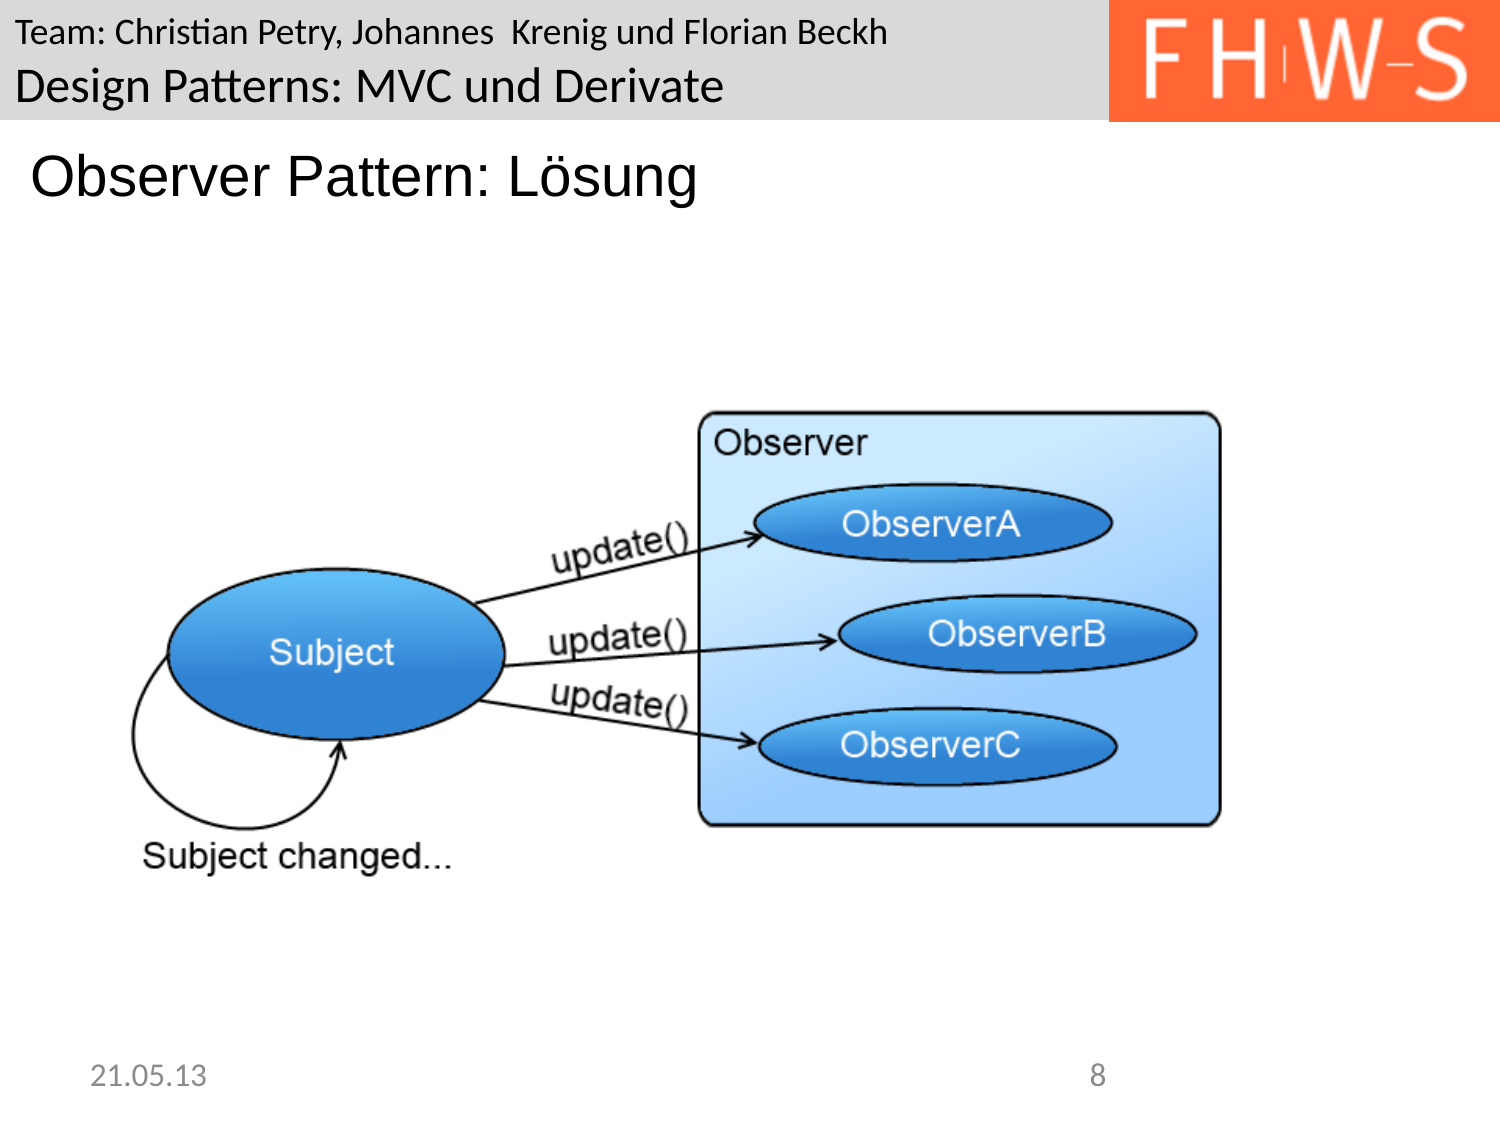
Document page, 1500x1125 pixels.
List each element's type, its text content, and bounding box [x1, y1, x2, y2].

picture [1109, 0, 1500, 122]
text_box <Nummer> [1074, 1042, 1425, 1103]
text_box Observer Pattern: Lösung [15, 141, 780, 206]
picture [86, 349, 1258, 908]
text_box 21.05.13 [74, 1042, 425, 1103]
